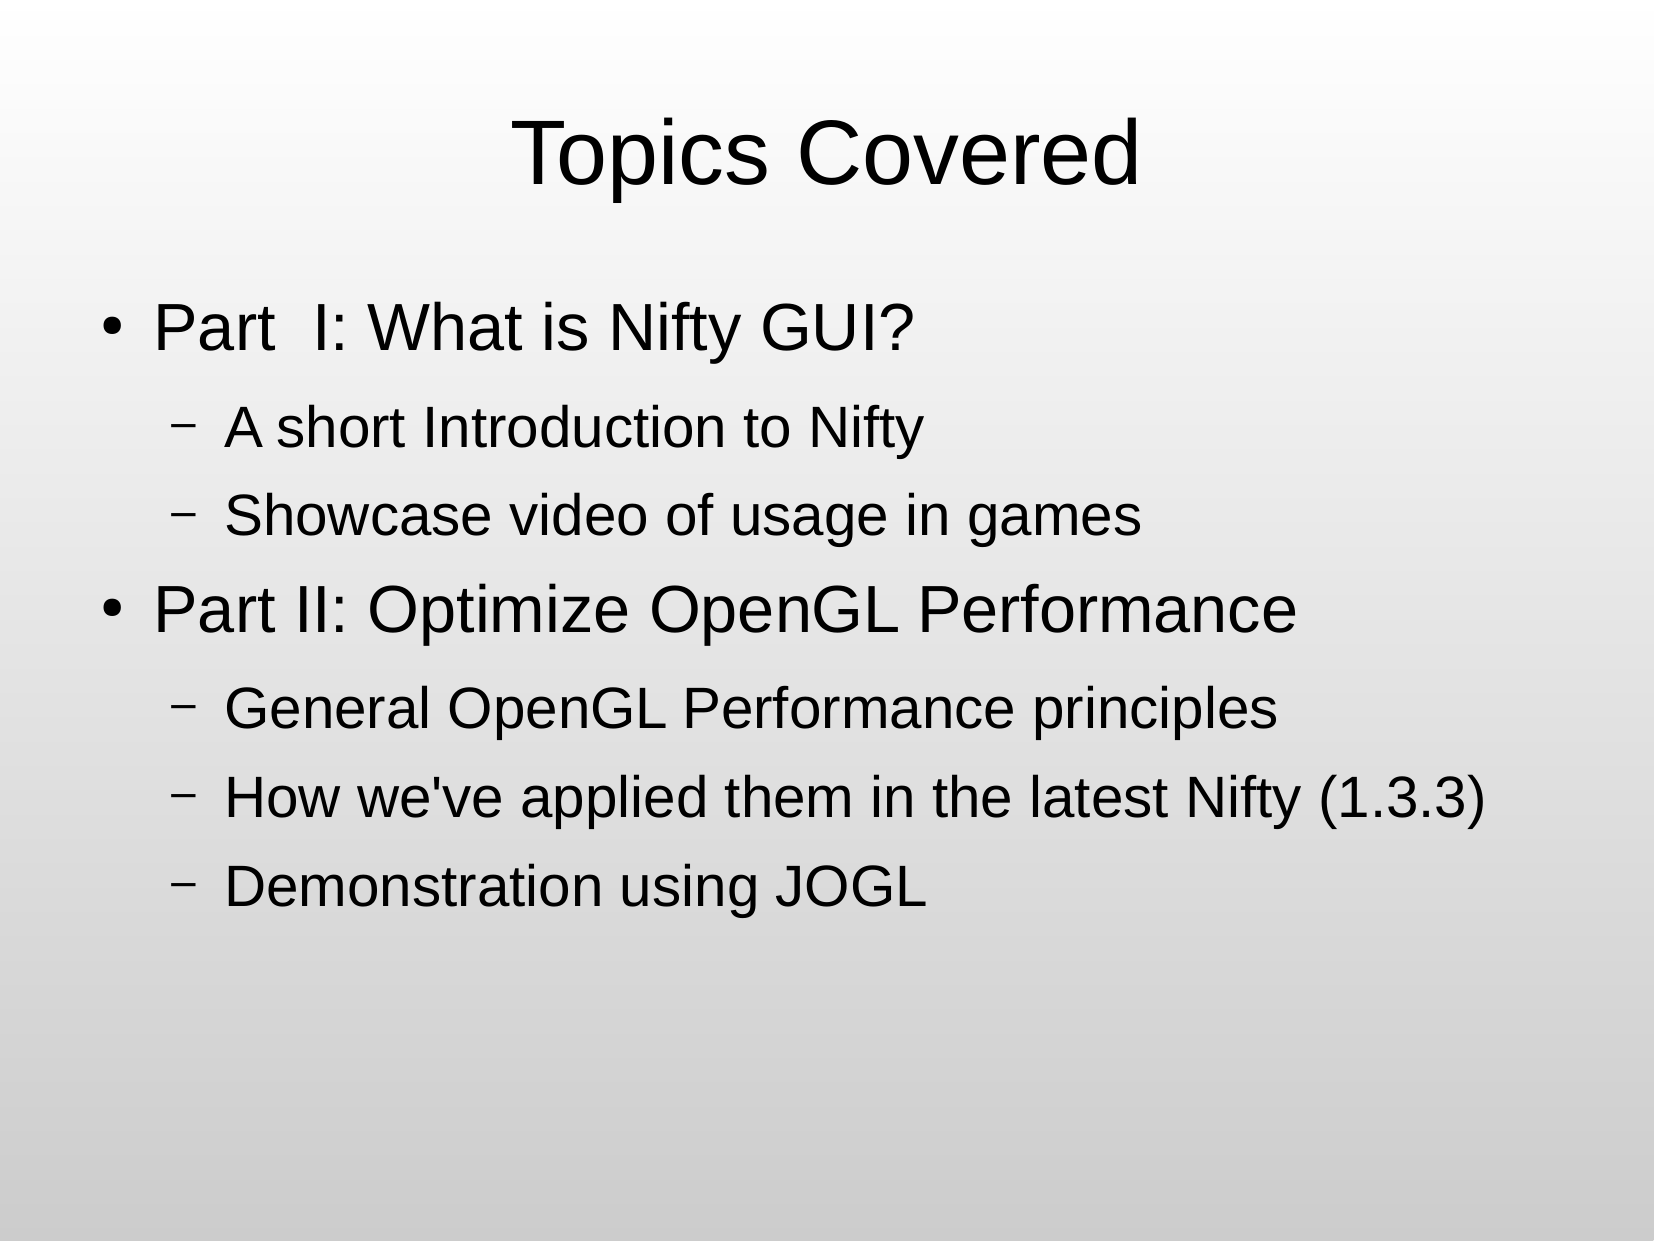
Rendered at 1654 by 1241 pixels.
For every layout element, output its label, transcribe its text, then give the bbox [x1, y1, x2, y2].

list Part I: What is Nifty GUI? A short Introduction to Nifty Showcase video of usage in games Part II: Optimize OpenGL Performance General OpenGL Performance principles How we've applied them in the latest Nifty (1.3.3) Demonstration using JOGL [82, 290, 1571, 1109]
title Topics Covered [82, 49, 1571, 257]
